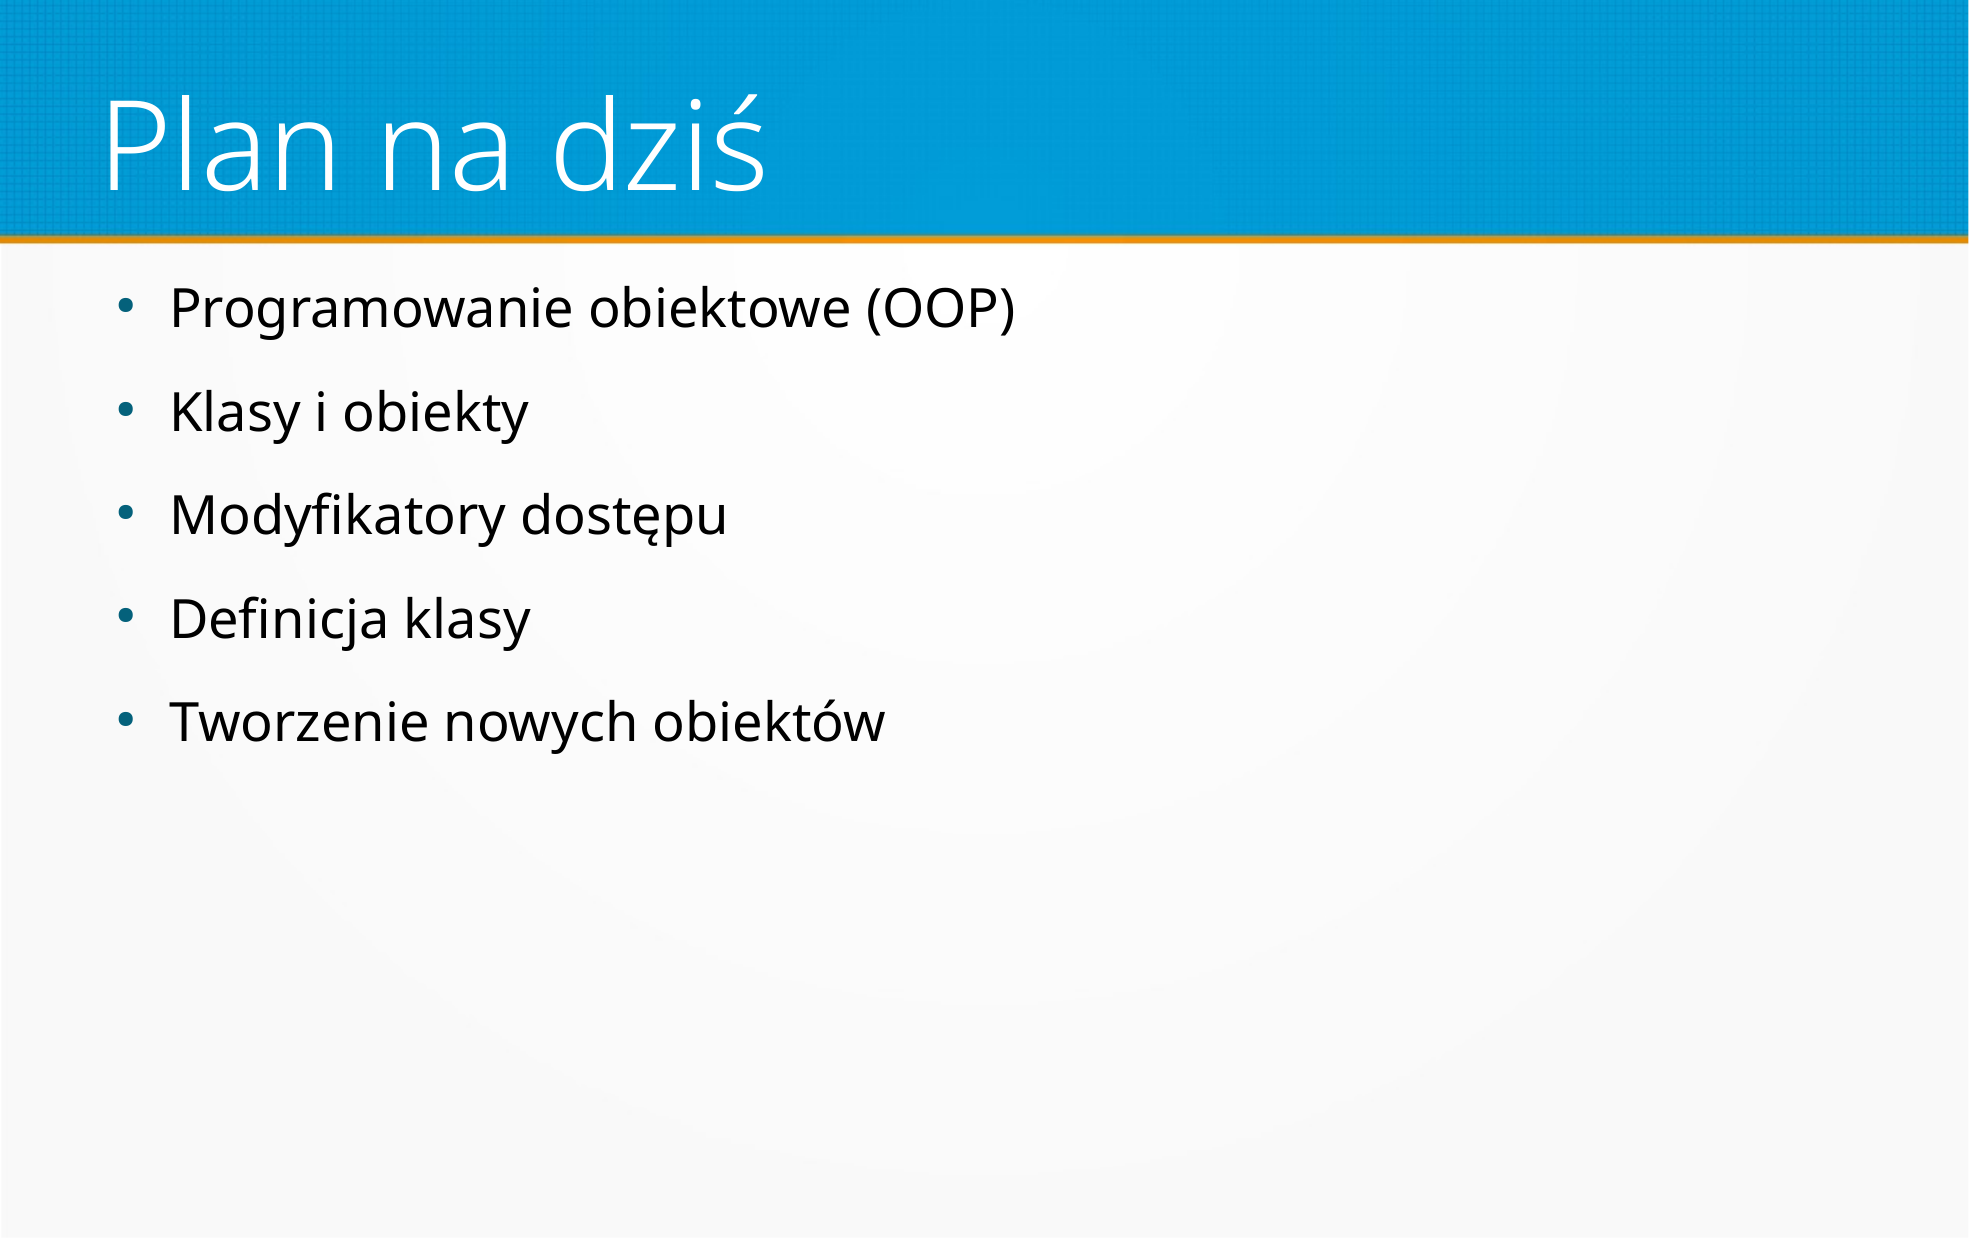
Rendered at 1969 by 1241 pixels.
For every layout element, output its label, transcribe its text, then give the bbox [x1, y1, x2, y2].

list Programowanie obiektowe (OOP) Klasy i obiekty Modyfikatory dostępu Definicja klasy Tworzenie nowych obiektów [98, 270, 1861, 1231]
picture [0, 233, 1969, 1241]
title Plan na dziś [98, 19, 1870, 227]
